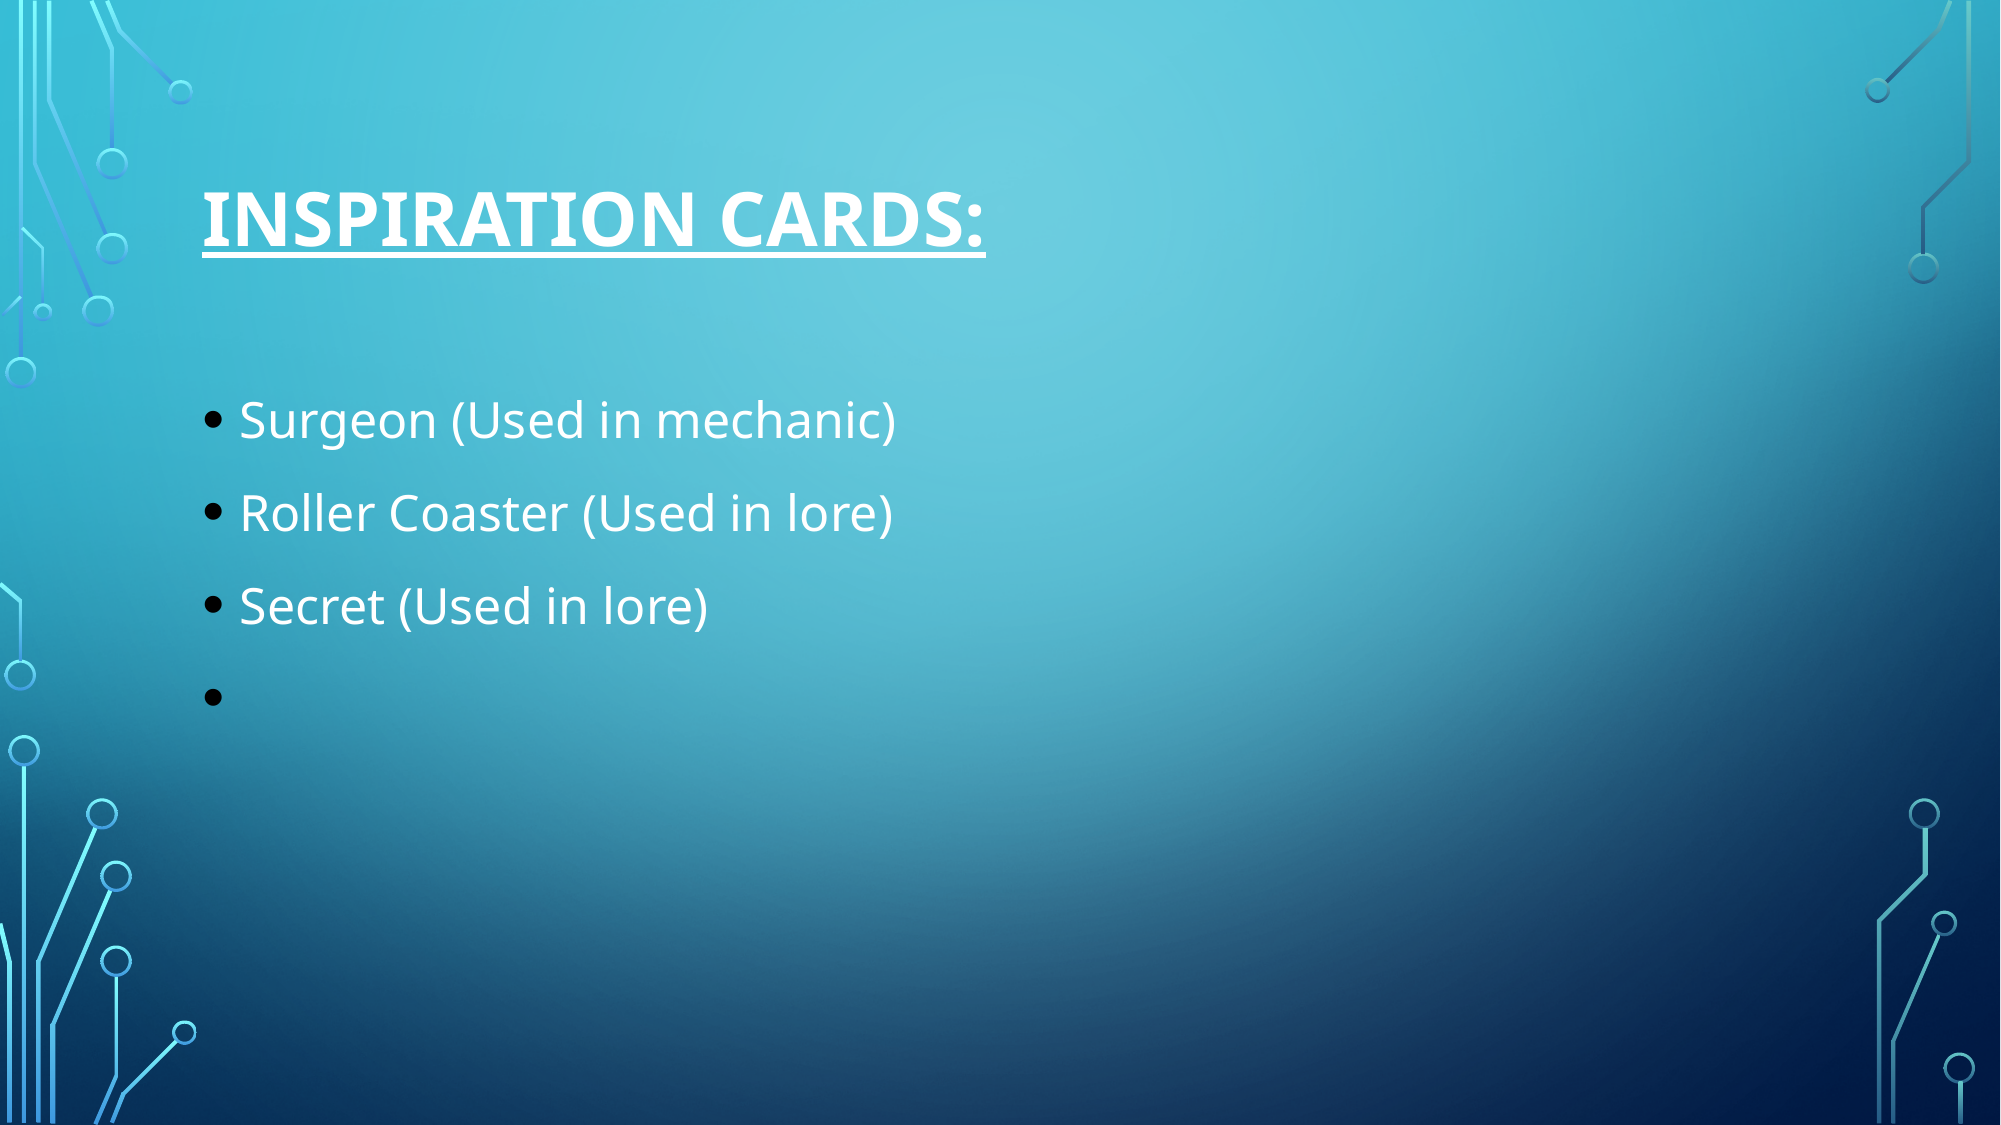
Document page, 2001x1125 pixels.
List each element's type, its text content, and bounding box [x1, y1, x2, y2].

title Inspiration Cards: [187, 101, 1813, 344]
list Surgeon (Used in mechanic) Roller Coaster (Used in lore) Secret (Used in lore) [187, 369, 1813, 951]
